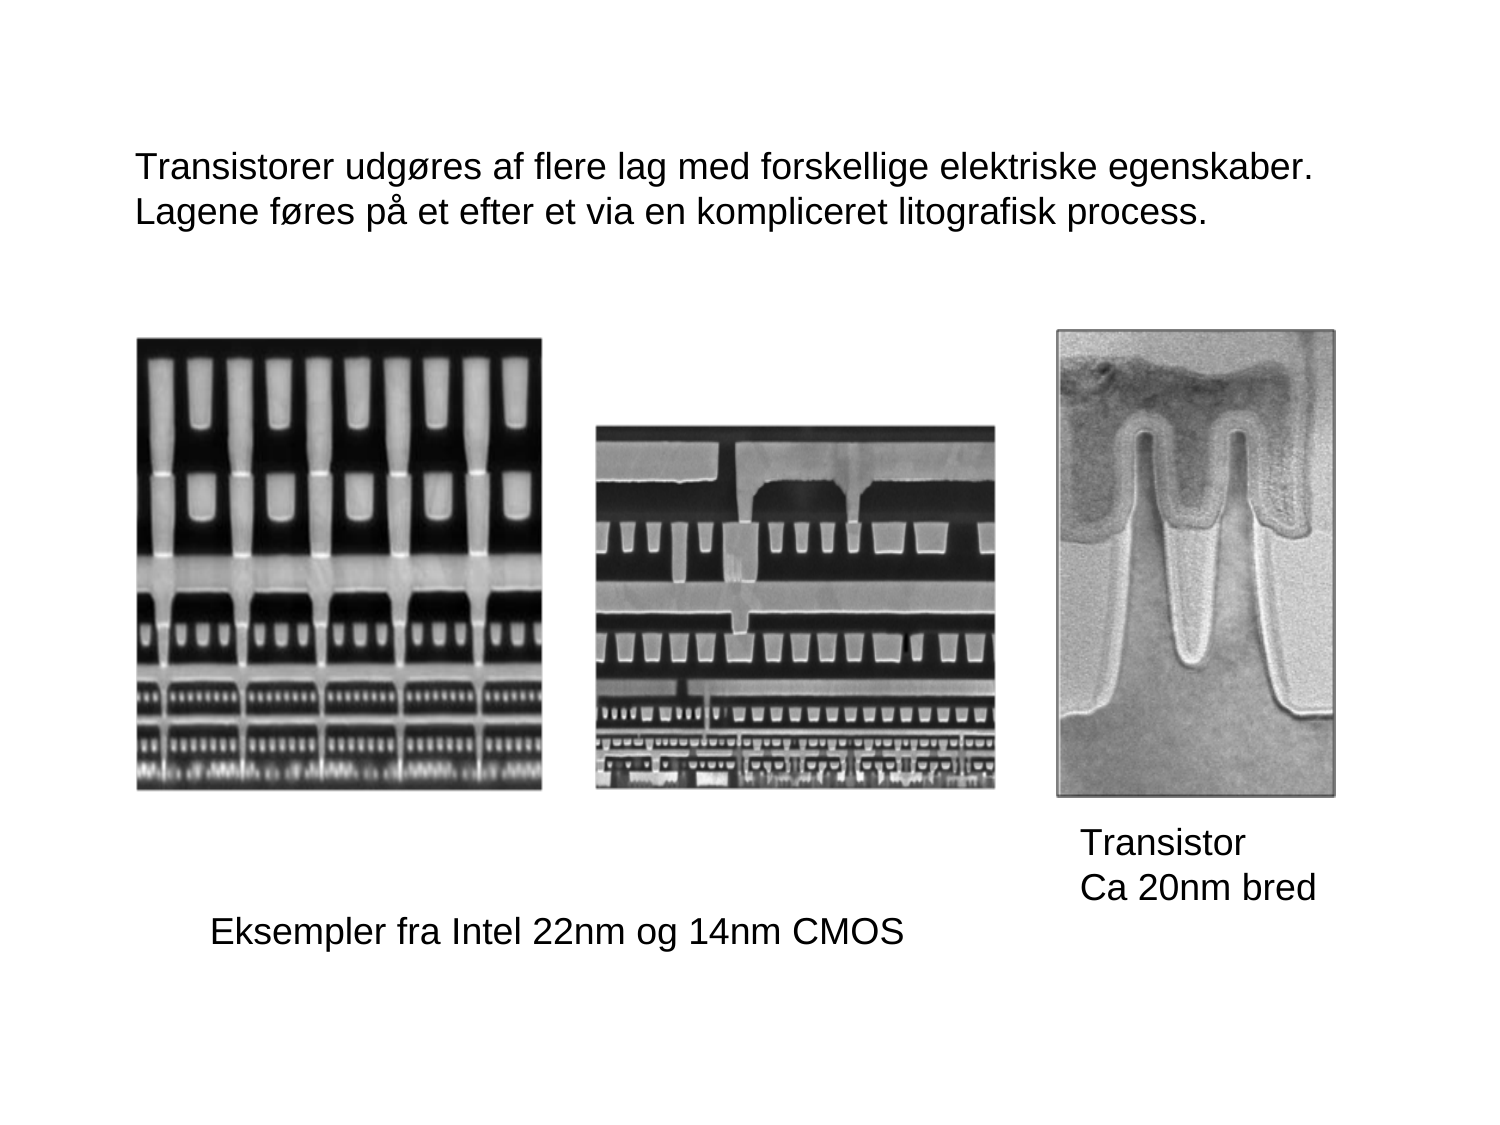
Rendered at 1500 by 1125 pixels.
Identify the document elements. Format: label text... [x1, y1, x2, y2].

text_box Eksempler fra Intel 22nm og 14nm CMOS [195, 900, 920, 960]
picture [1056, 329, 1336, 798]
picture [135, 336, 997, 793]
text_box Transistorer udgøres af flere lag med forskellige elektriske egenskaber. Lagene føres på et efter et via en kompliceret litografisk process. [120, 135, 1330, 240]
text_box Transistor Ca 20nm bred [1065, 810, 1332, 916]
